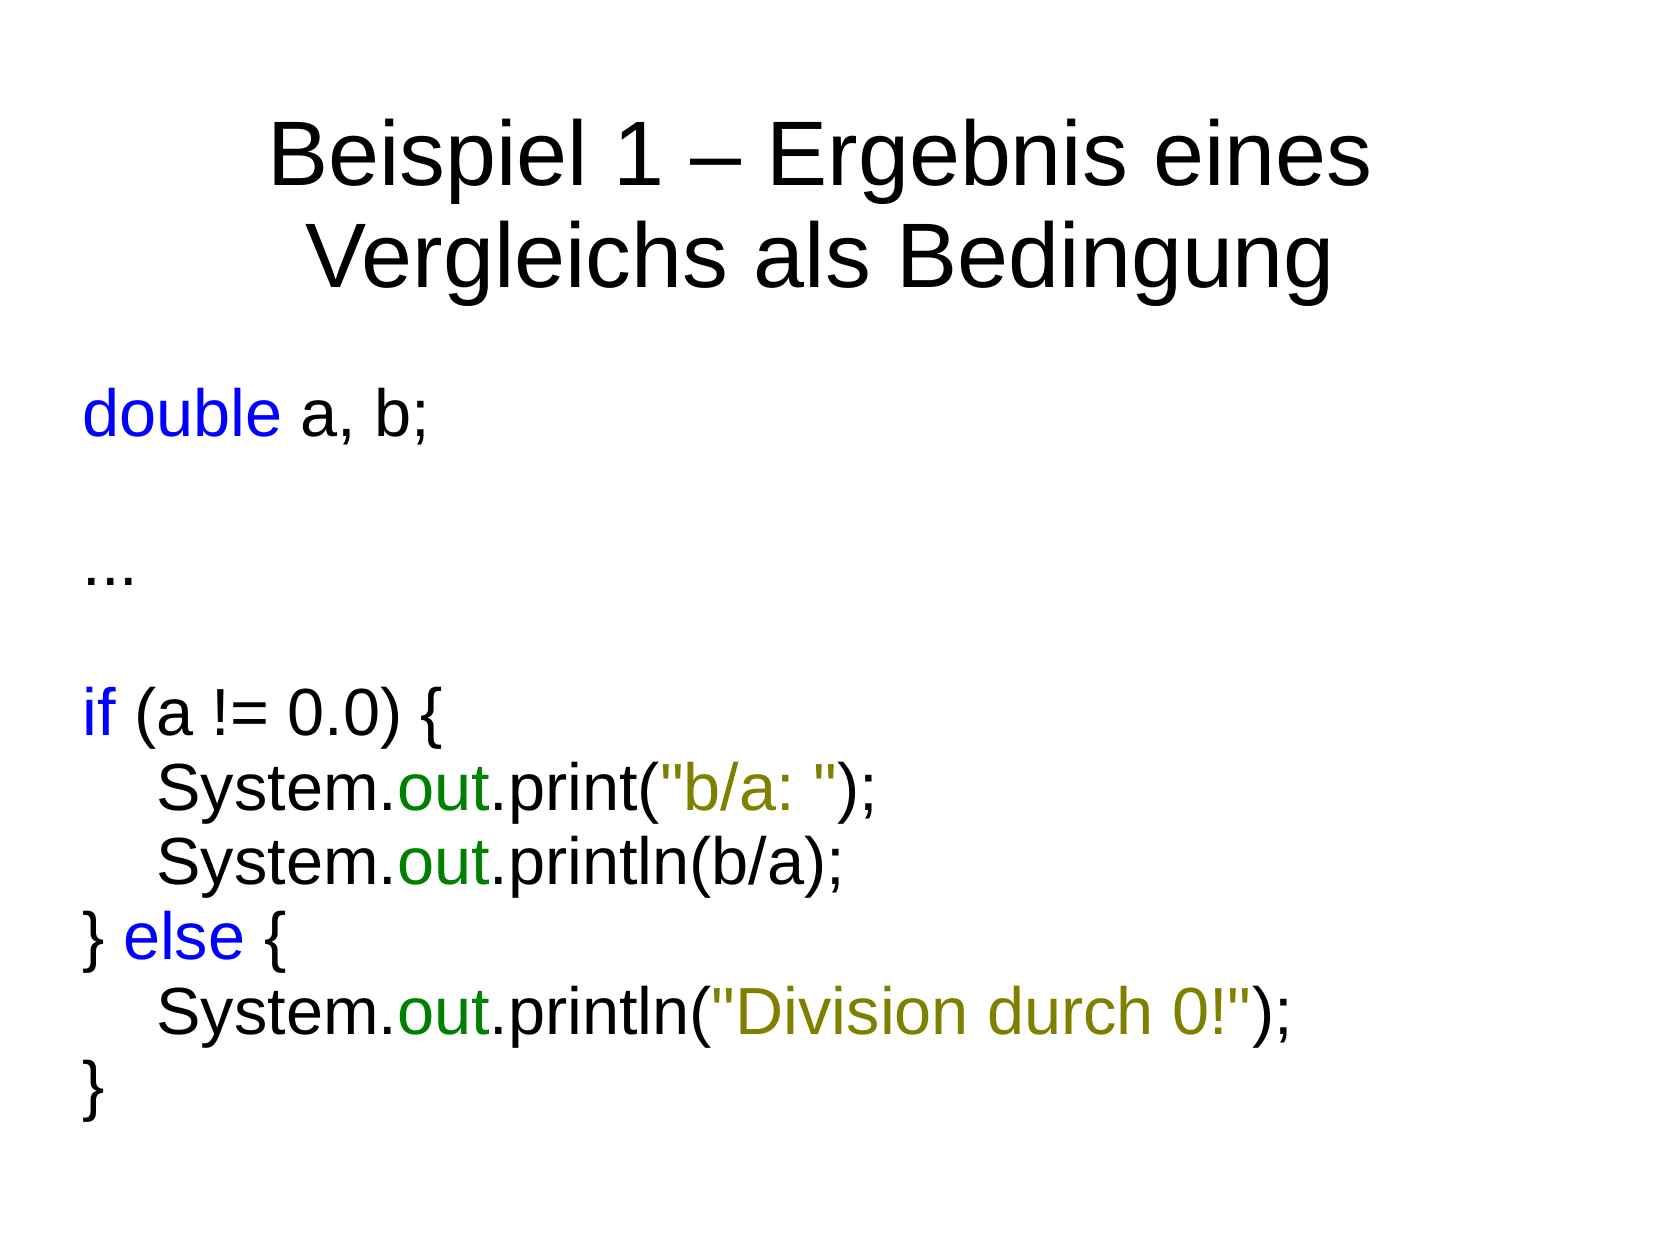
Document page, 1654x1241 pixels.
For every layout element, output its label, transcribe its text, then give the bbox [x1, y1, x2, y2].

subtitle double a, b; ... if (a != 0.0) { System.out.print("b/a: "); System.out.println(b/a); } else { System.out.println("Division durch 0!"); } [82, 375, 1571, 1199]
title Beispiel 1 – Ergebnis eines Vergleichs als Bedingung [76, 101, 1565, 308]
